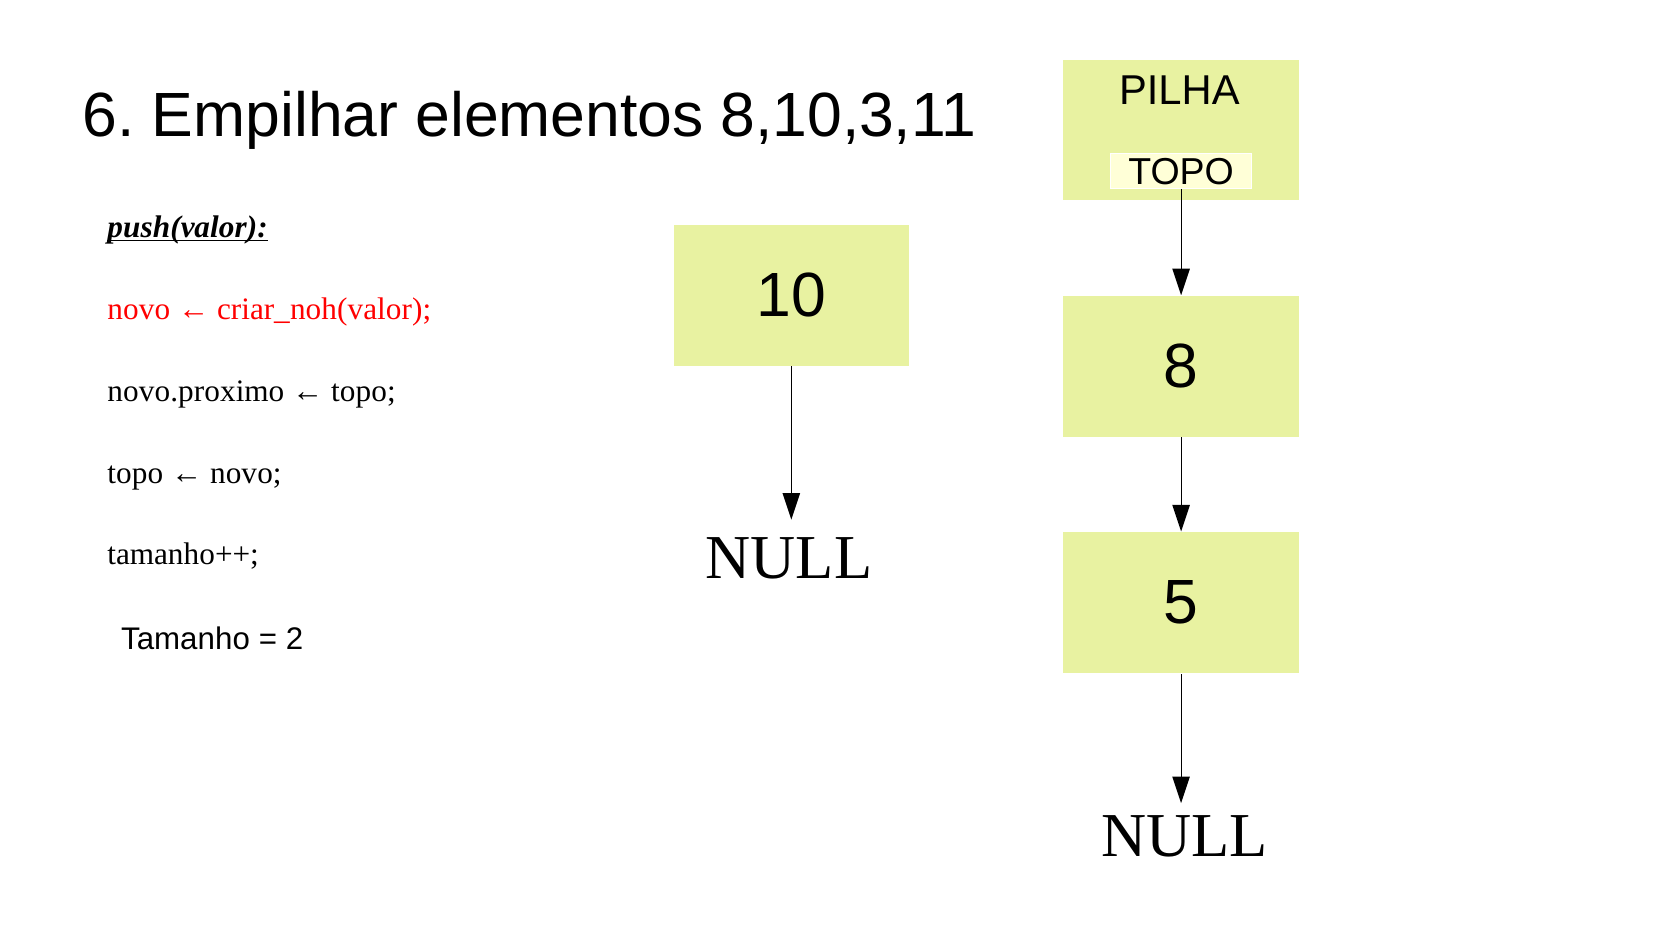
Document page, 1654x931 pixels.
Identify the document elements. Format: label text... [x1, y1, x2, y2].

text_box 8 [1062, 295, 1300, 438]
text_box 10 [673, 224, 910, 367]
text_box Tamanho = 2 [106, 614, 321, 664]
text_box NULL [690, 515, 892, 597]
text_box NULL [1086, 793, 1288, 875]
text_box push(valor): novo ← criar_noh(valor); novo.proximo ← topo; topo ← novo; tamanho++; [92, 199, 544, 579]
title 6. Empilhar elementos 8,10,3,11 [82, 37, 1571, 193]
text_box PILHA [1104, 59, 1258, 121]
text_box [1062, 59, 1300, 201]
text_box TOPO [1110, 153, 1252, 189]
text_box 5 [1062, 531, 1300, 674]
